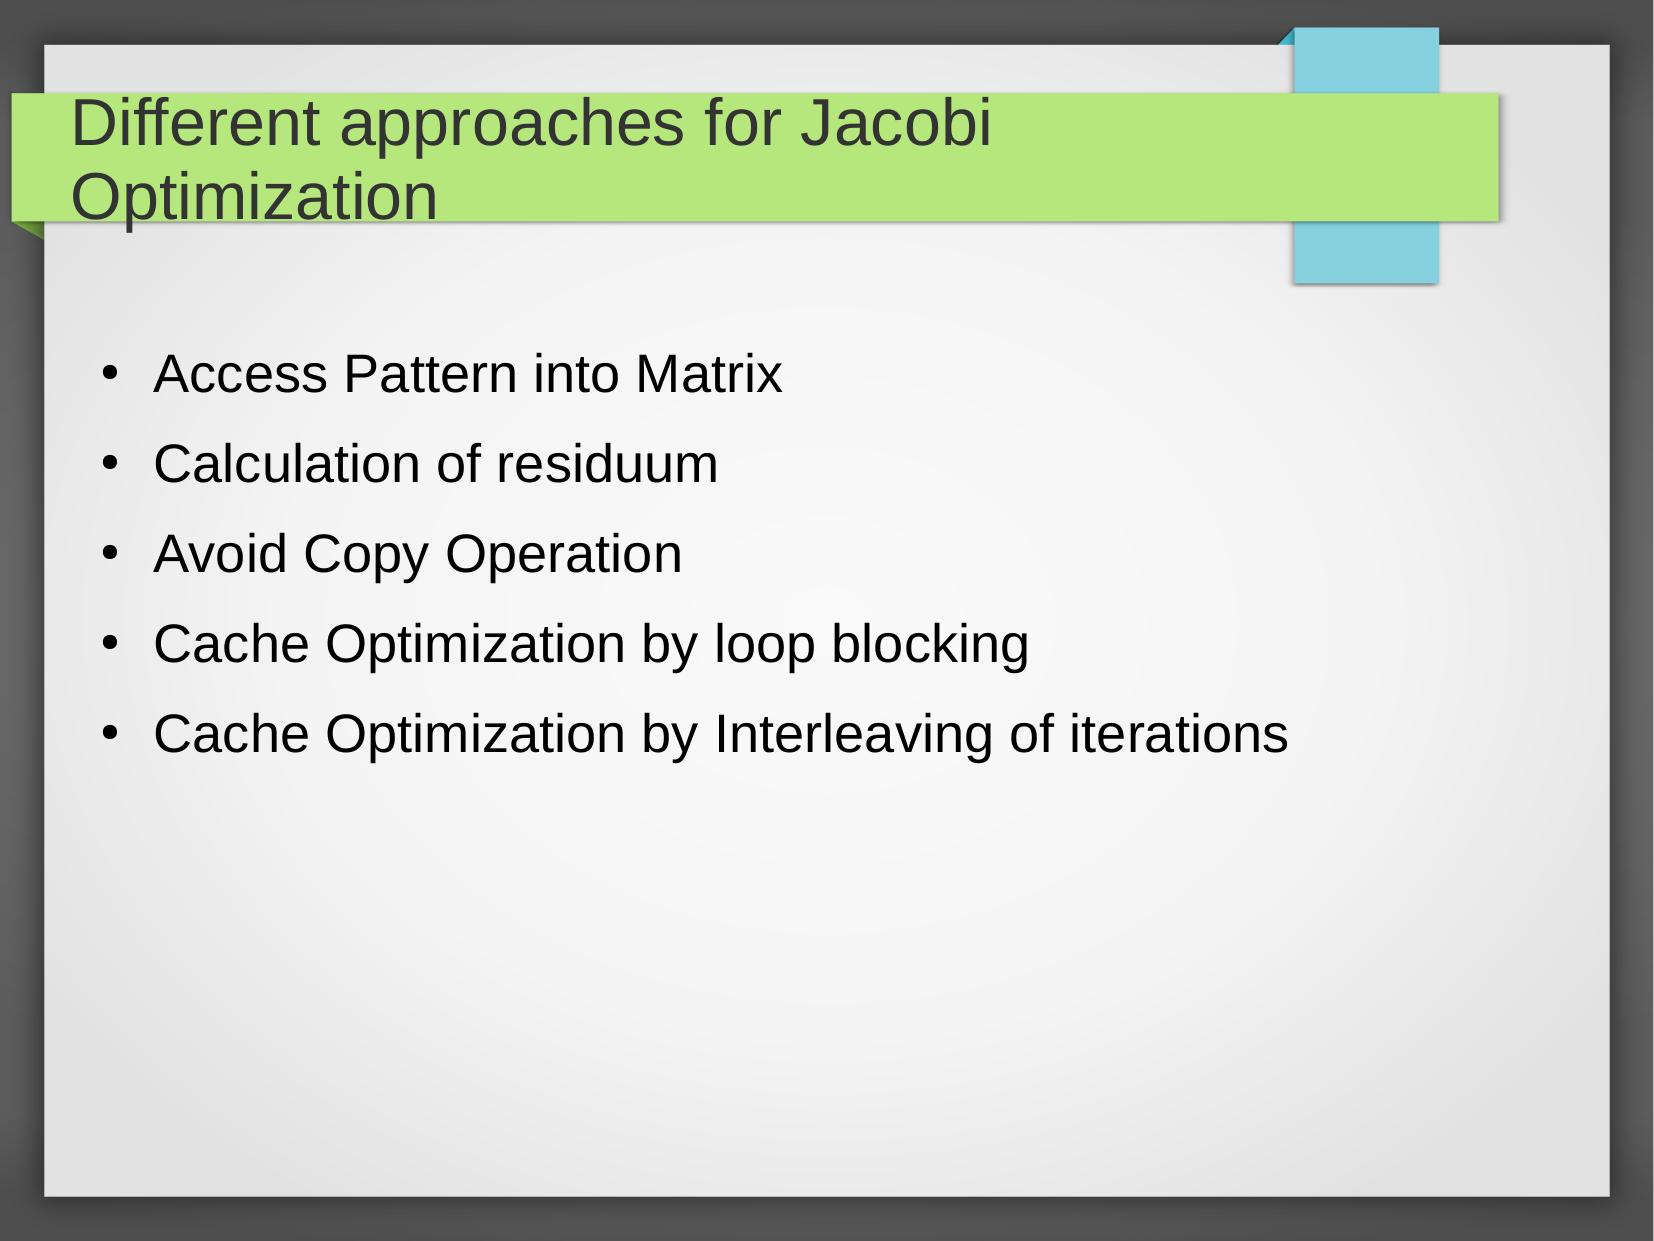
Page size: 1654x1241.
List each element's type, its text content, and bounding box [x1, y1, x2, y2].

list Access Pattern into Matrix Calculation of residuum Avoid Copy Operation Cache Optimization by loop blocking Cache Optimization by Interleaving of iterations [82, 343, 1538, 1063]
title Different approaches for Jacobi Optimization [70, 85, 1229, 234]
picture [0, 0, 1654, 1241]
